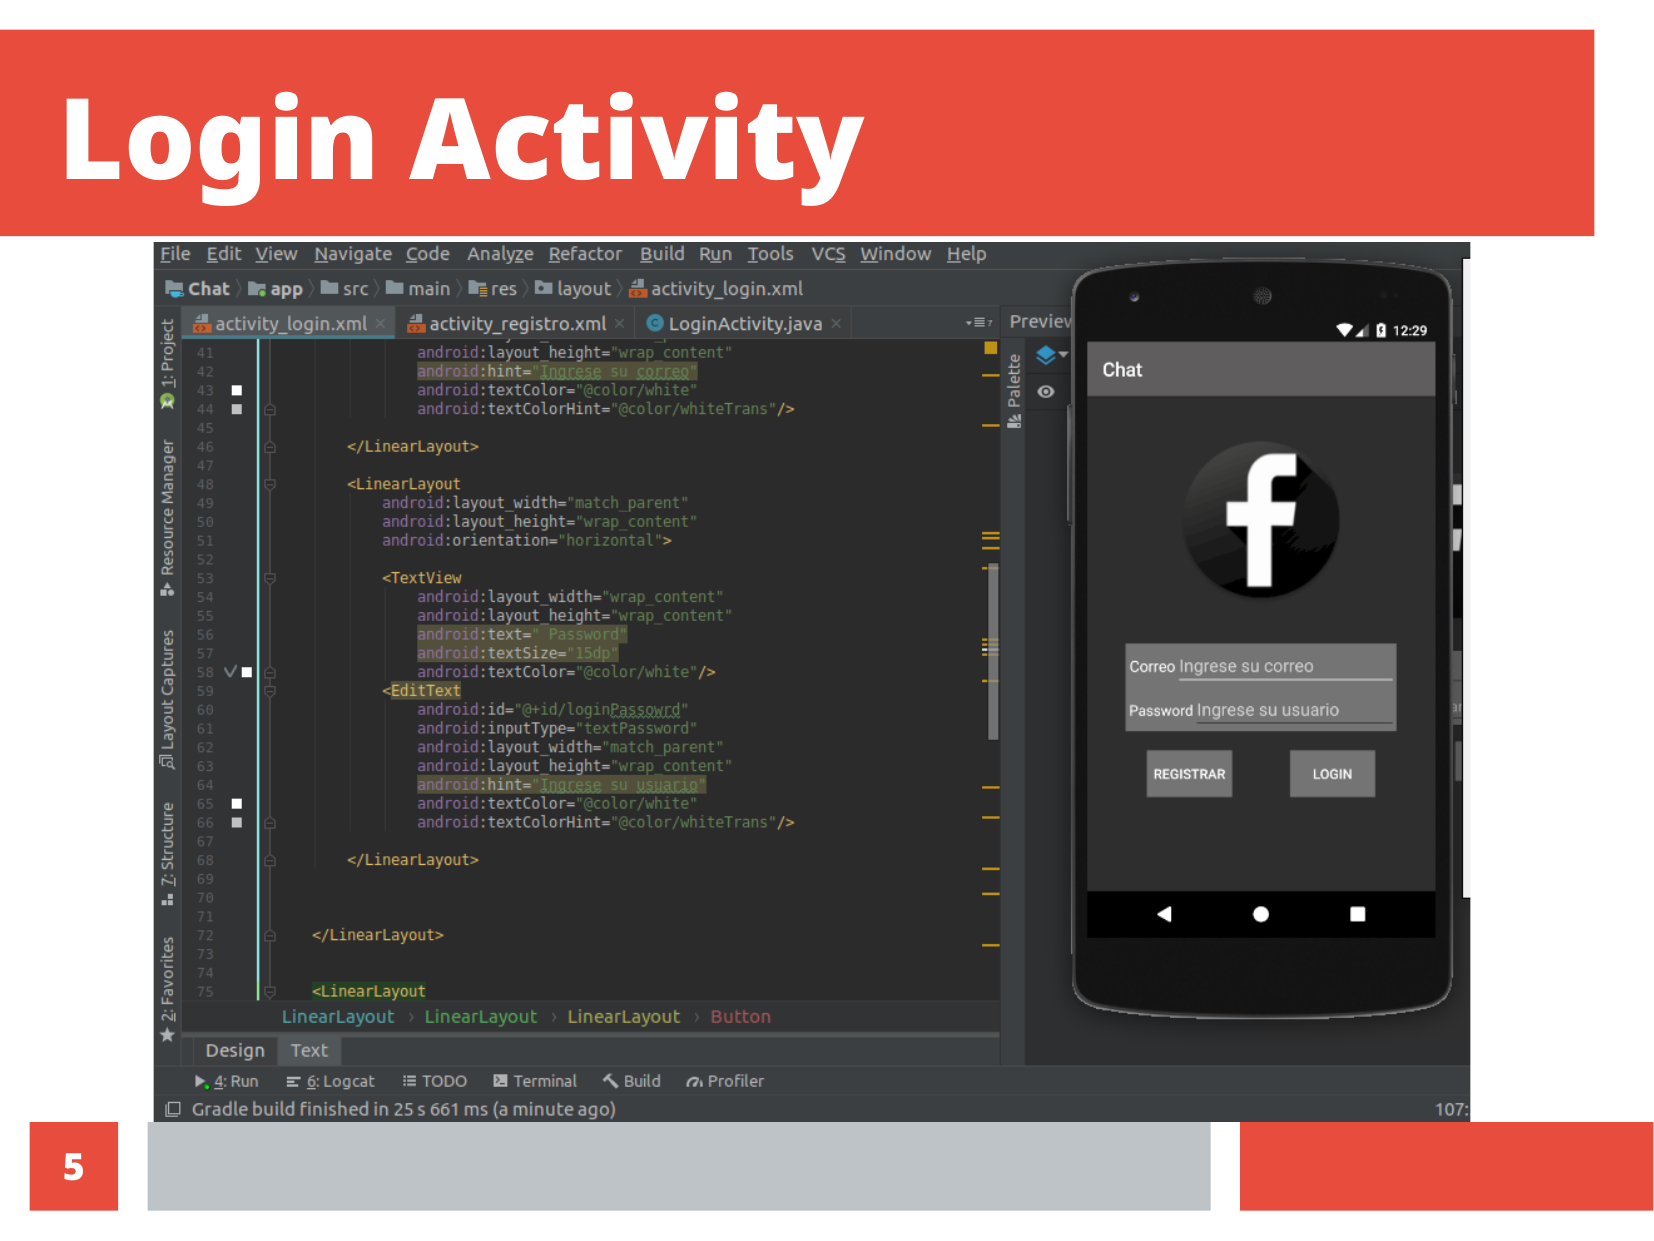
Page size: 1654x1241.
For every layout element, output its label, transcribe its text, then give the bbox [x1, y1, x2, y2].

title Login Activity [59, 59, 1595, 207]
picture [153, 242, 1471, 1123]
